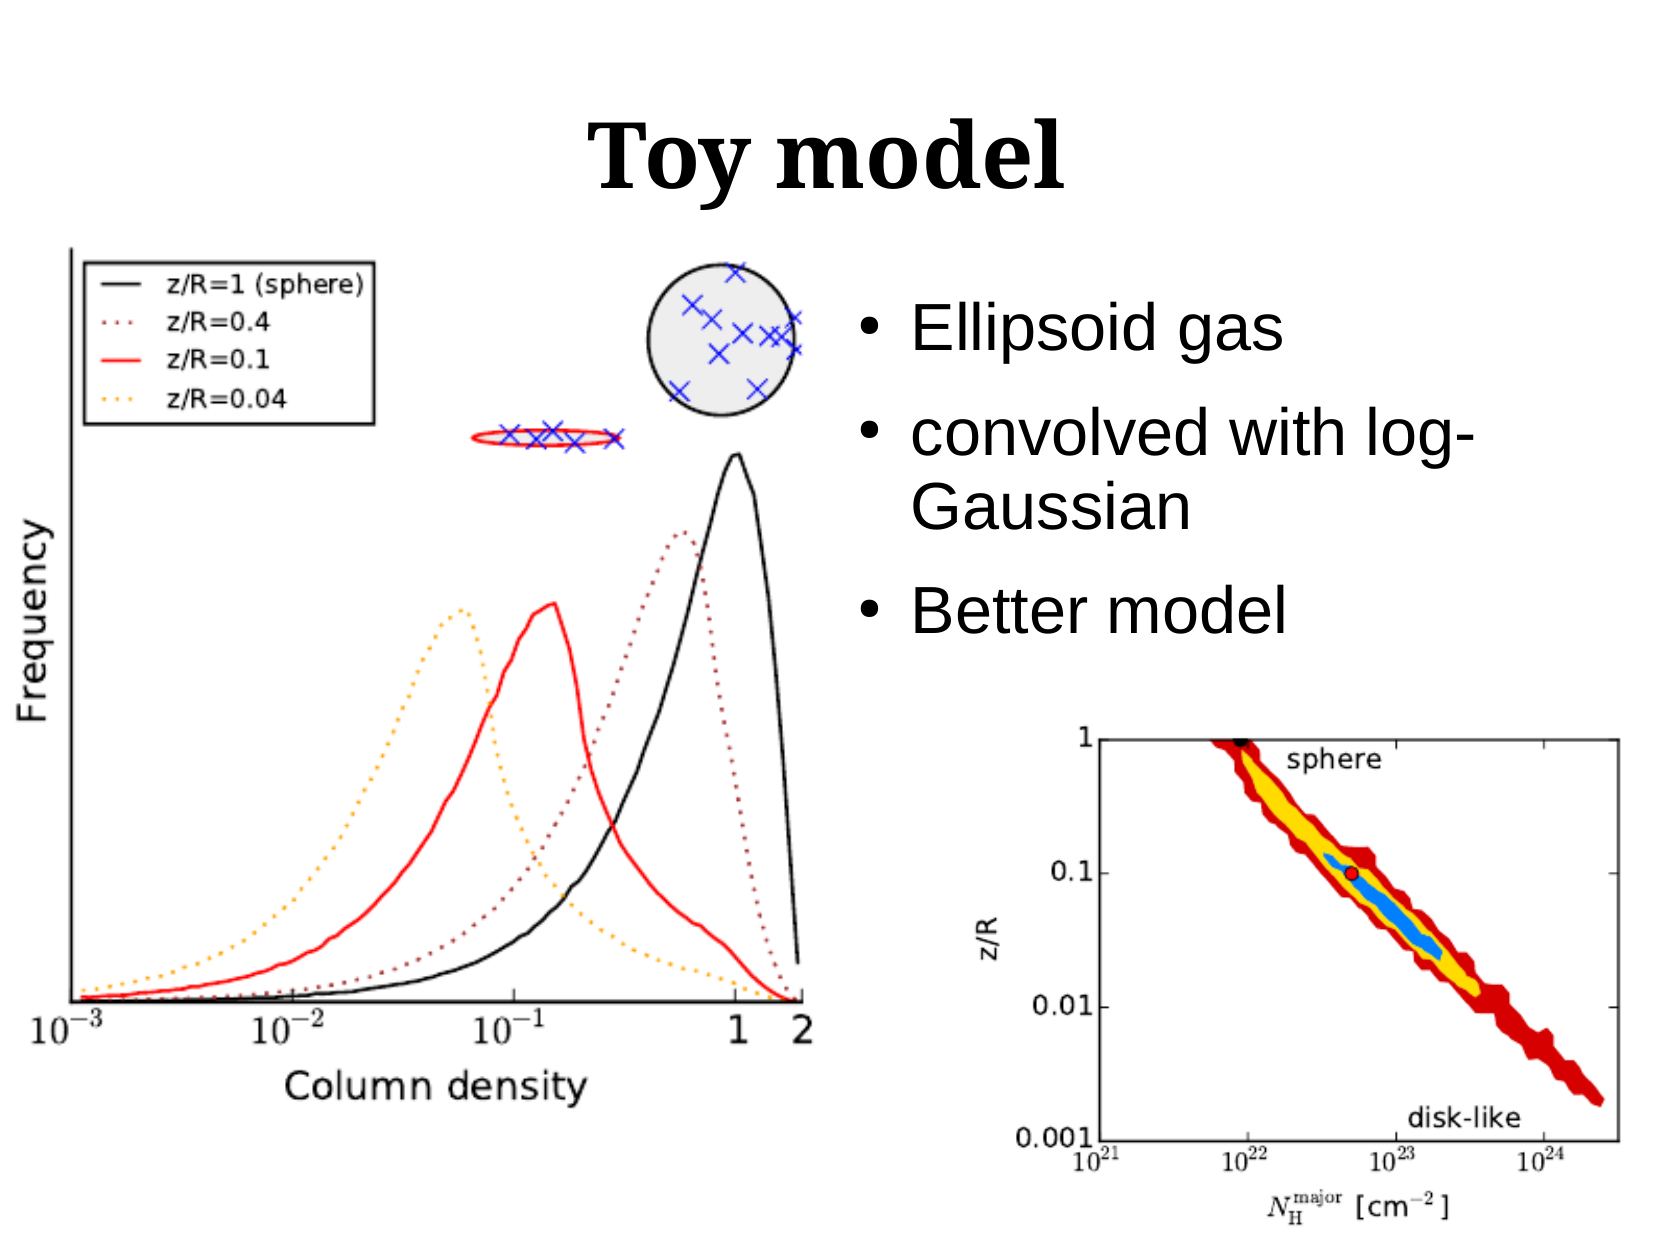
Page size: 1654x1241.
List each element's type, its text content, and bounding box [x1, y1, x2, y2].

title Toy model [82, 49, 1571, 257]
list Ellipsoid gas convolved with log-Gaussian Better model [856, 290, 1571, 1010]
picture [0, 227, 856, 1126]
picture [948, 700, 1654, 1241]
